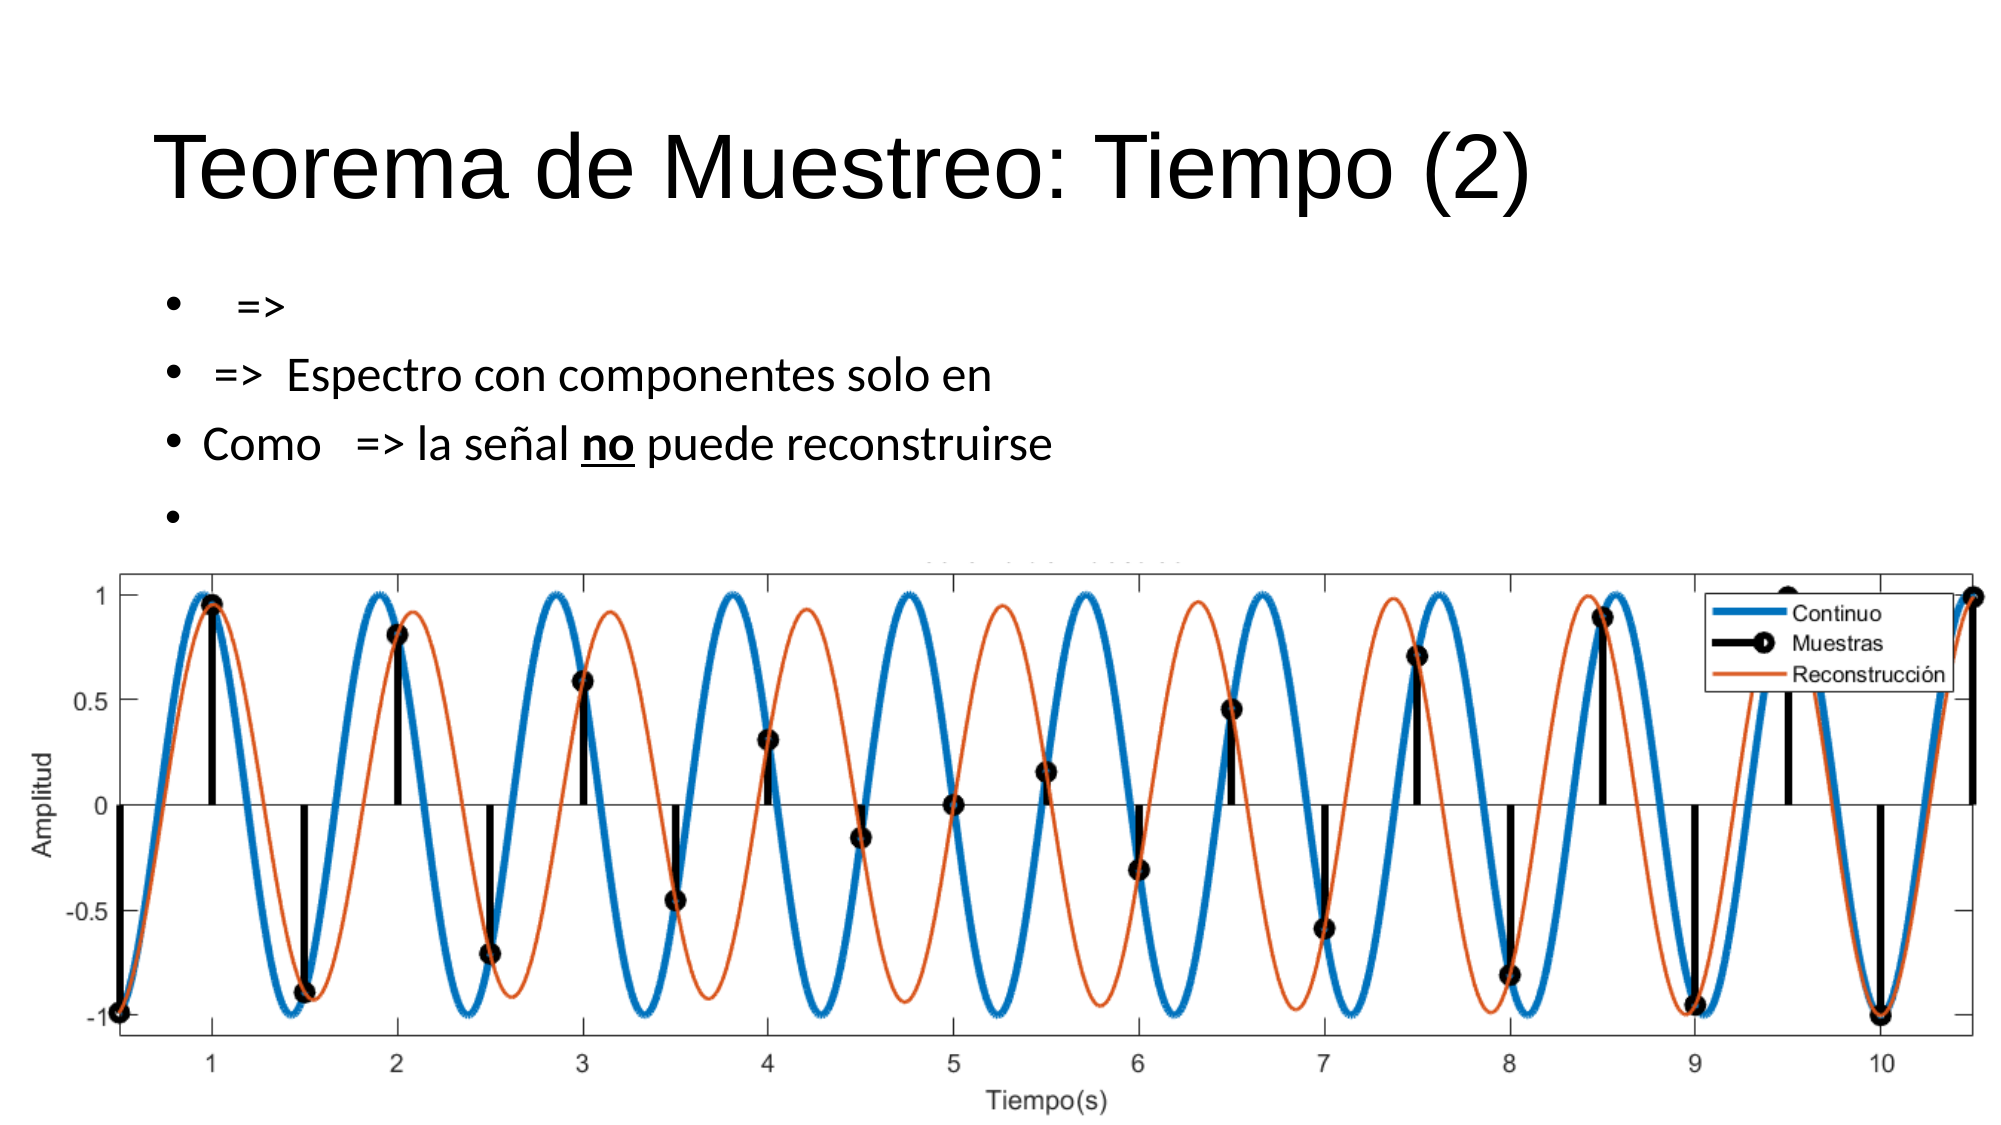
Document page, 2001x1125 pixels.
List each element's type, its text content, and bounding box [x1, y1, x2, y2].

list => => Espectro con componentes solo en Como => la señal no puede reconstruirse [150, 277, 1850, 530]
picture [0, 562, 2000, 1117]
title Teorema de Muestreo: Tiempo (2) [137, 59, 1863, 278]
